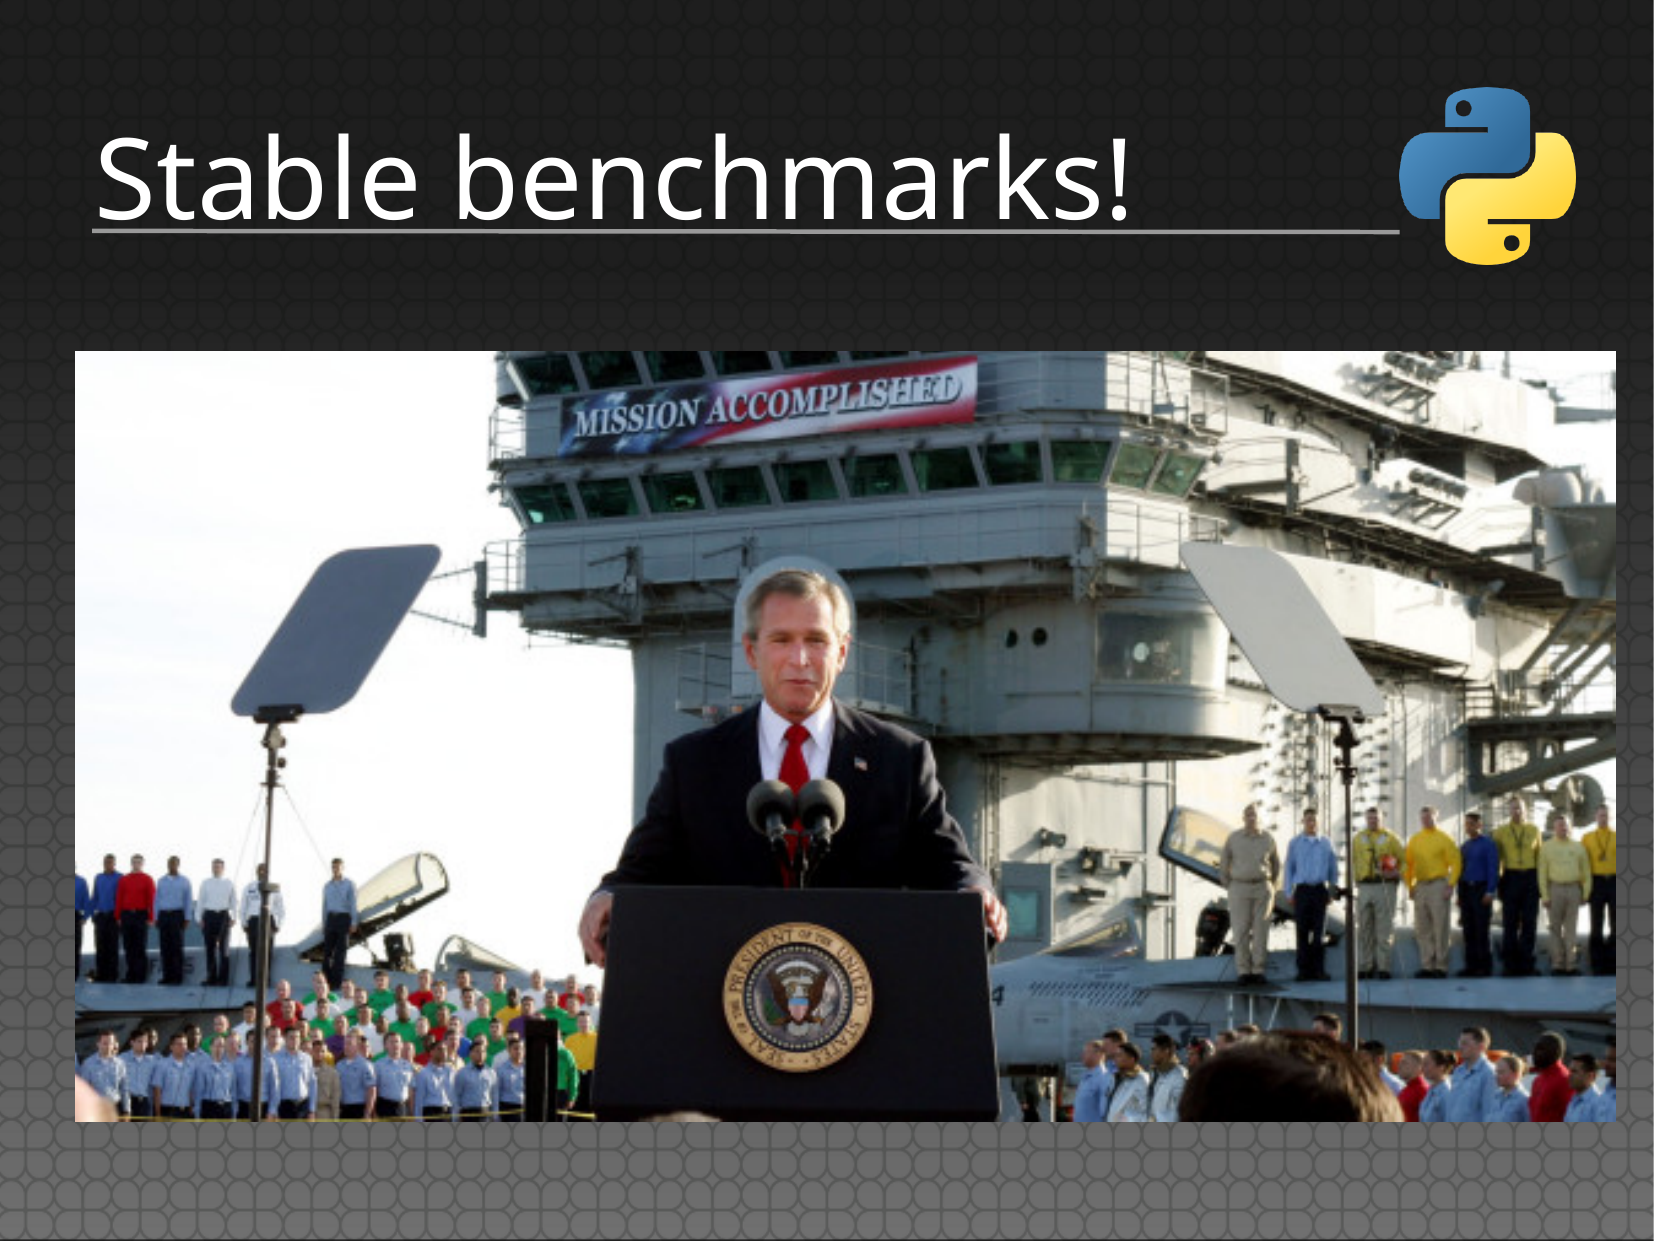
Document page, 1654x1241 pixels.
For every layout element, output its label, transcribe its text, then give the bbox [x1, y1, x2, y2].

title Stable benchmarks! [94, 100, 1426, 251]
picture [0, 0, 1654, 1241]
